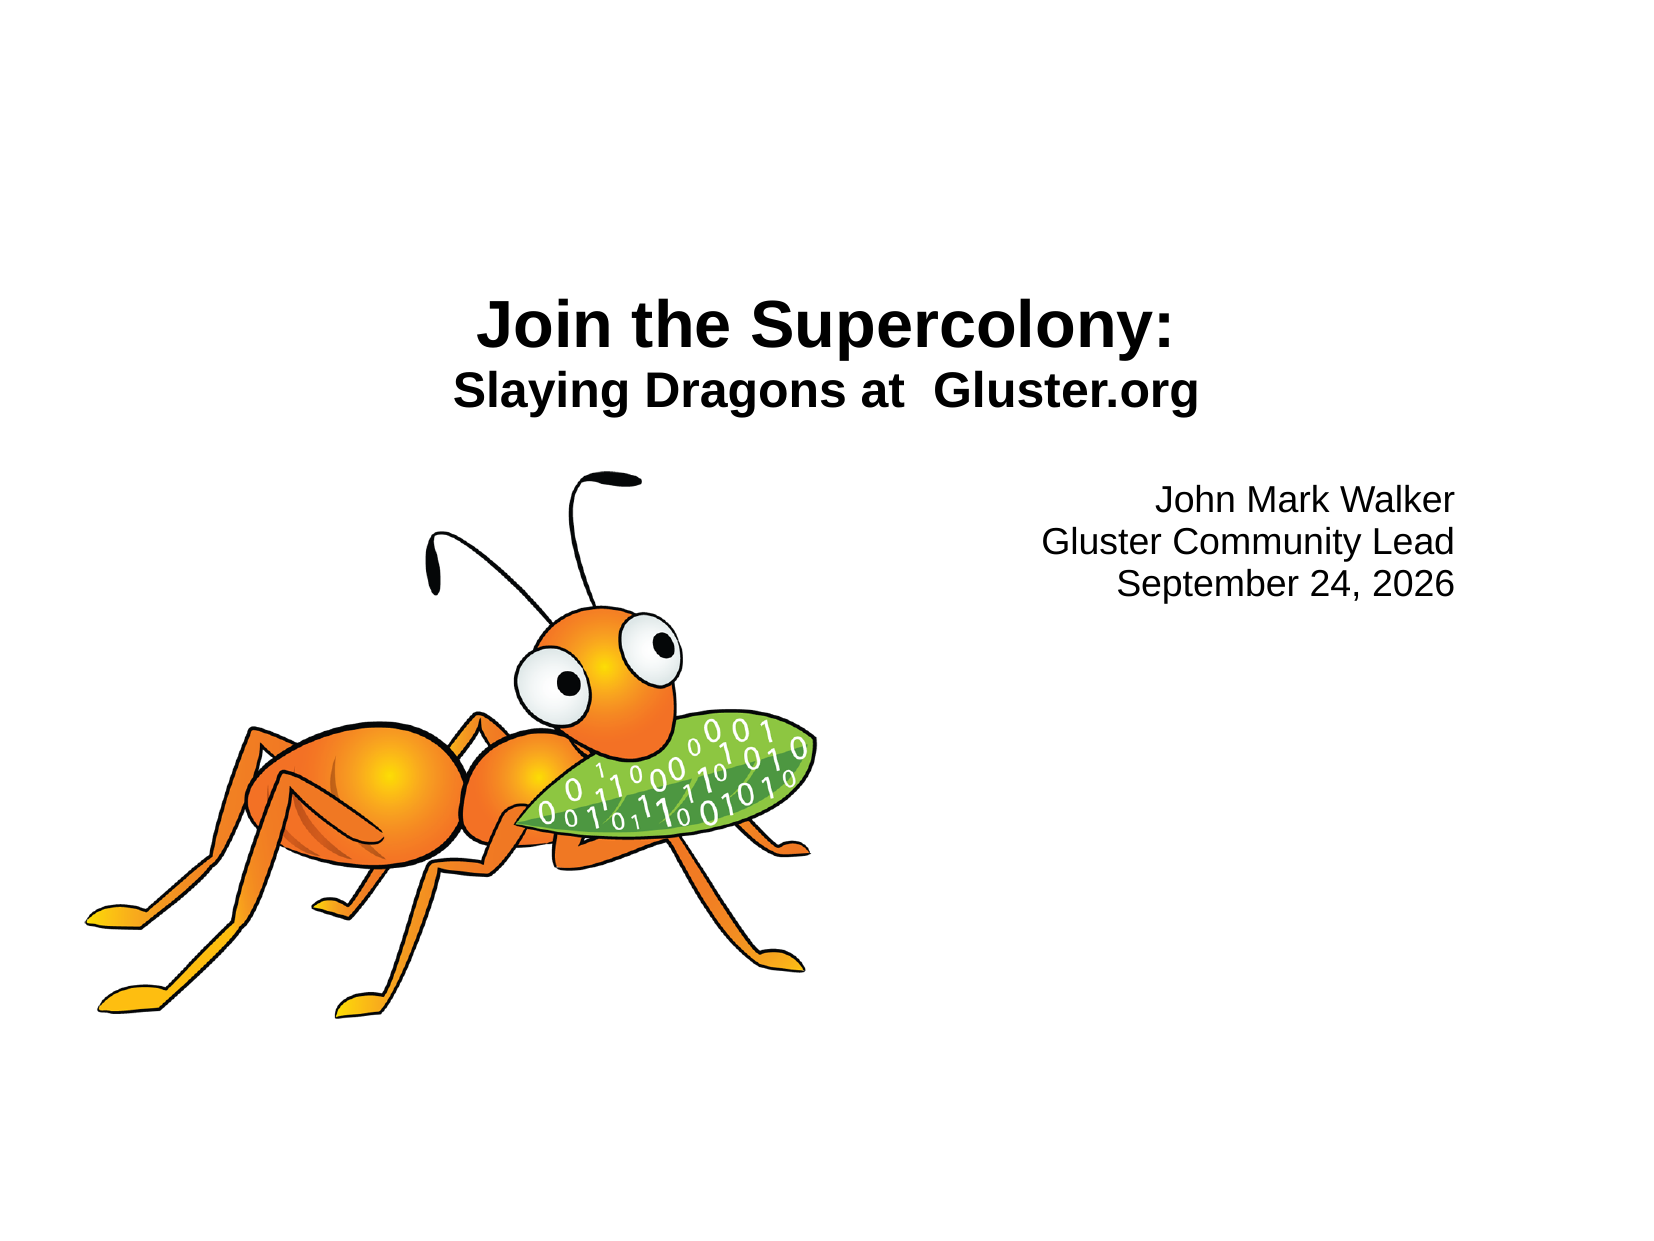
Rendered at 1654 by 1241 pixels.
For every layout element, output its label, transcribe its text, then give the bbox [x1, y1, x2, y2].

picture [75, 464, 826, 1027]
subtitle Join the Supercolony: Slaying Dragons at Gluster.org [82, 285, 1571, 421]
text_box John Mark Walker Gluster Community Lead March 7, 2013 [990, 470, 1471, 654]
